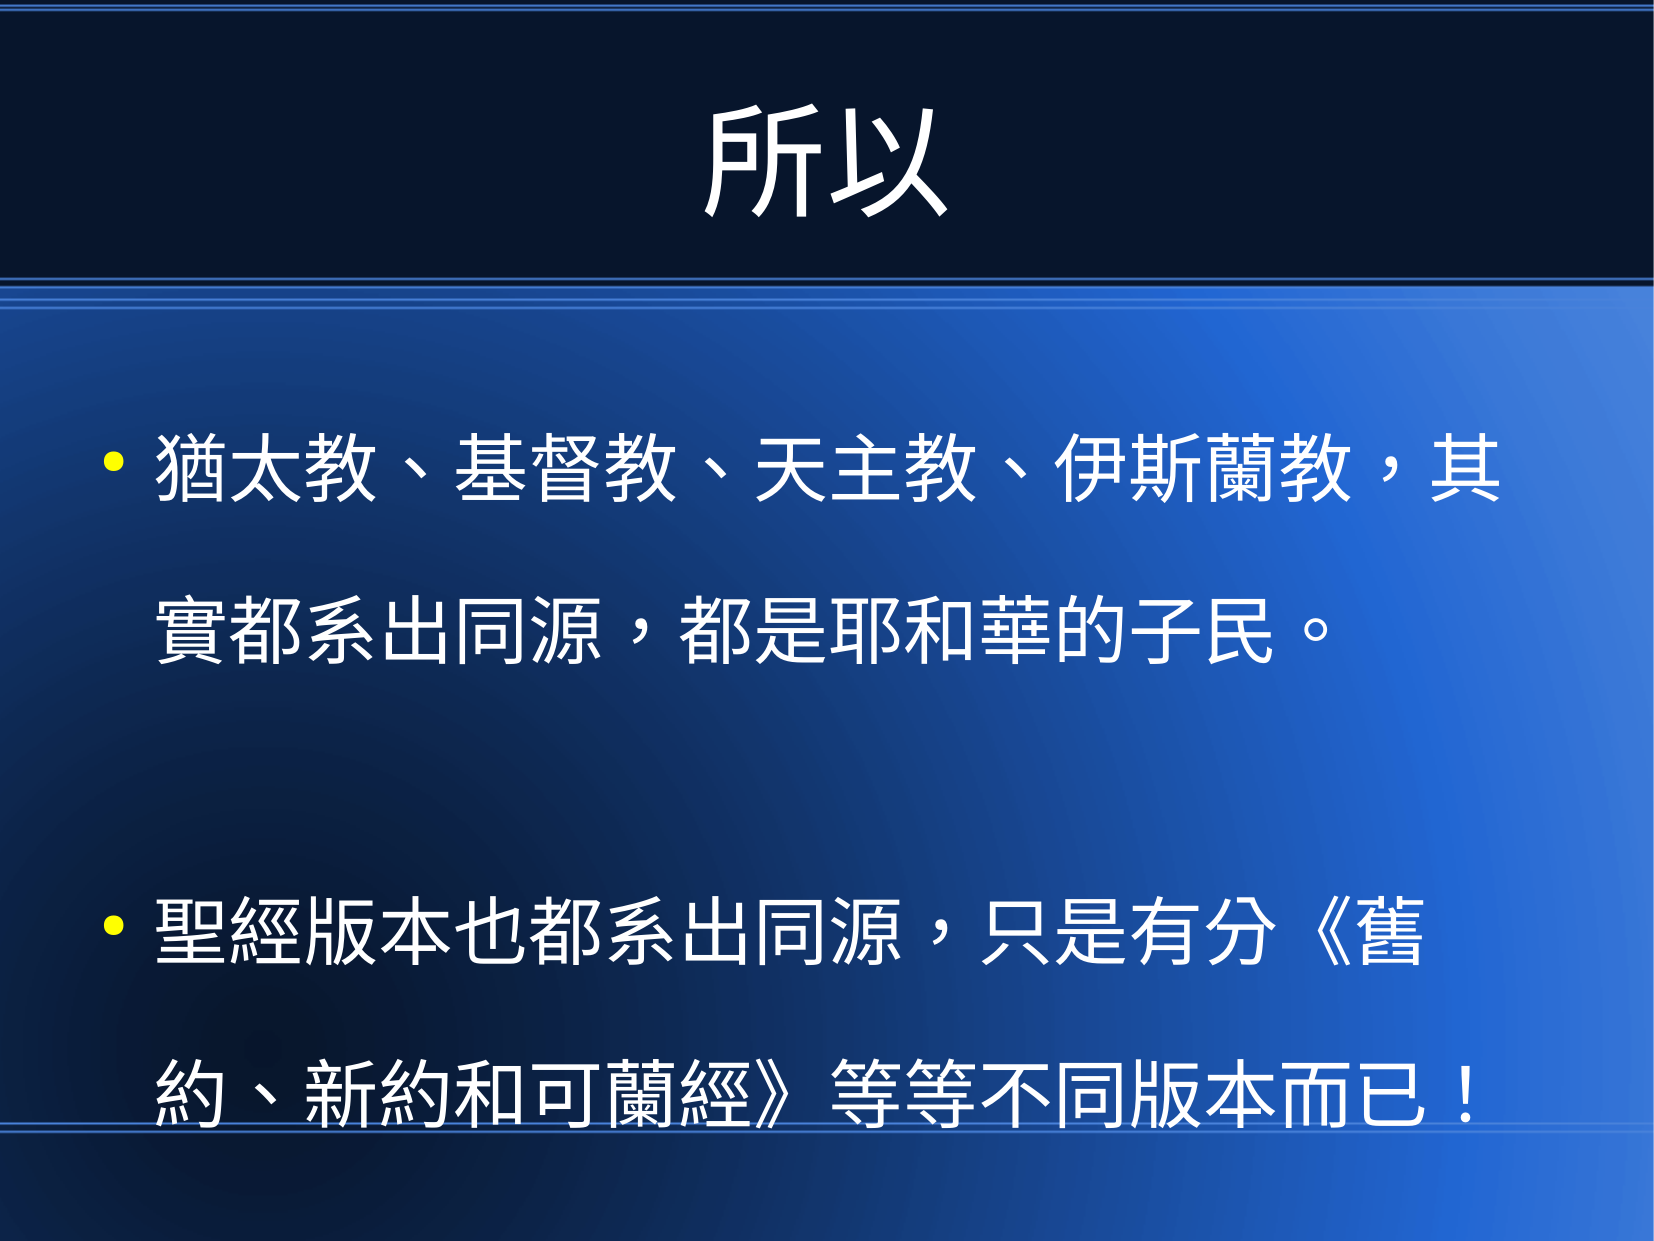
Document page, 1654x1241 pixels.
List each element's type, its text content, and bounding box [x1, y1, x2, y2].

list 猶太教、基督教、天主教、伊斯蘭教，其實都系出同源，都是耶和華的子民。 聖經版本也都系出同源，只是有分《舊約、新約和可蘭經》等等不同版本而已！ [82, 355, 1571, 1241]
title 所以 [82, 49, 1571, 257]
picture [0, 0, 1654, 1241]
